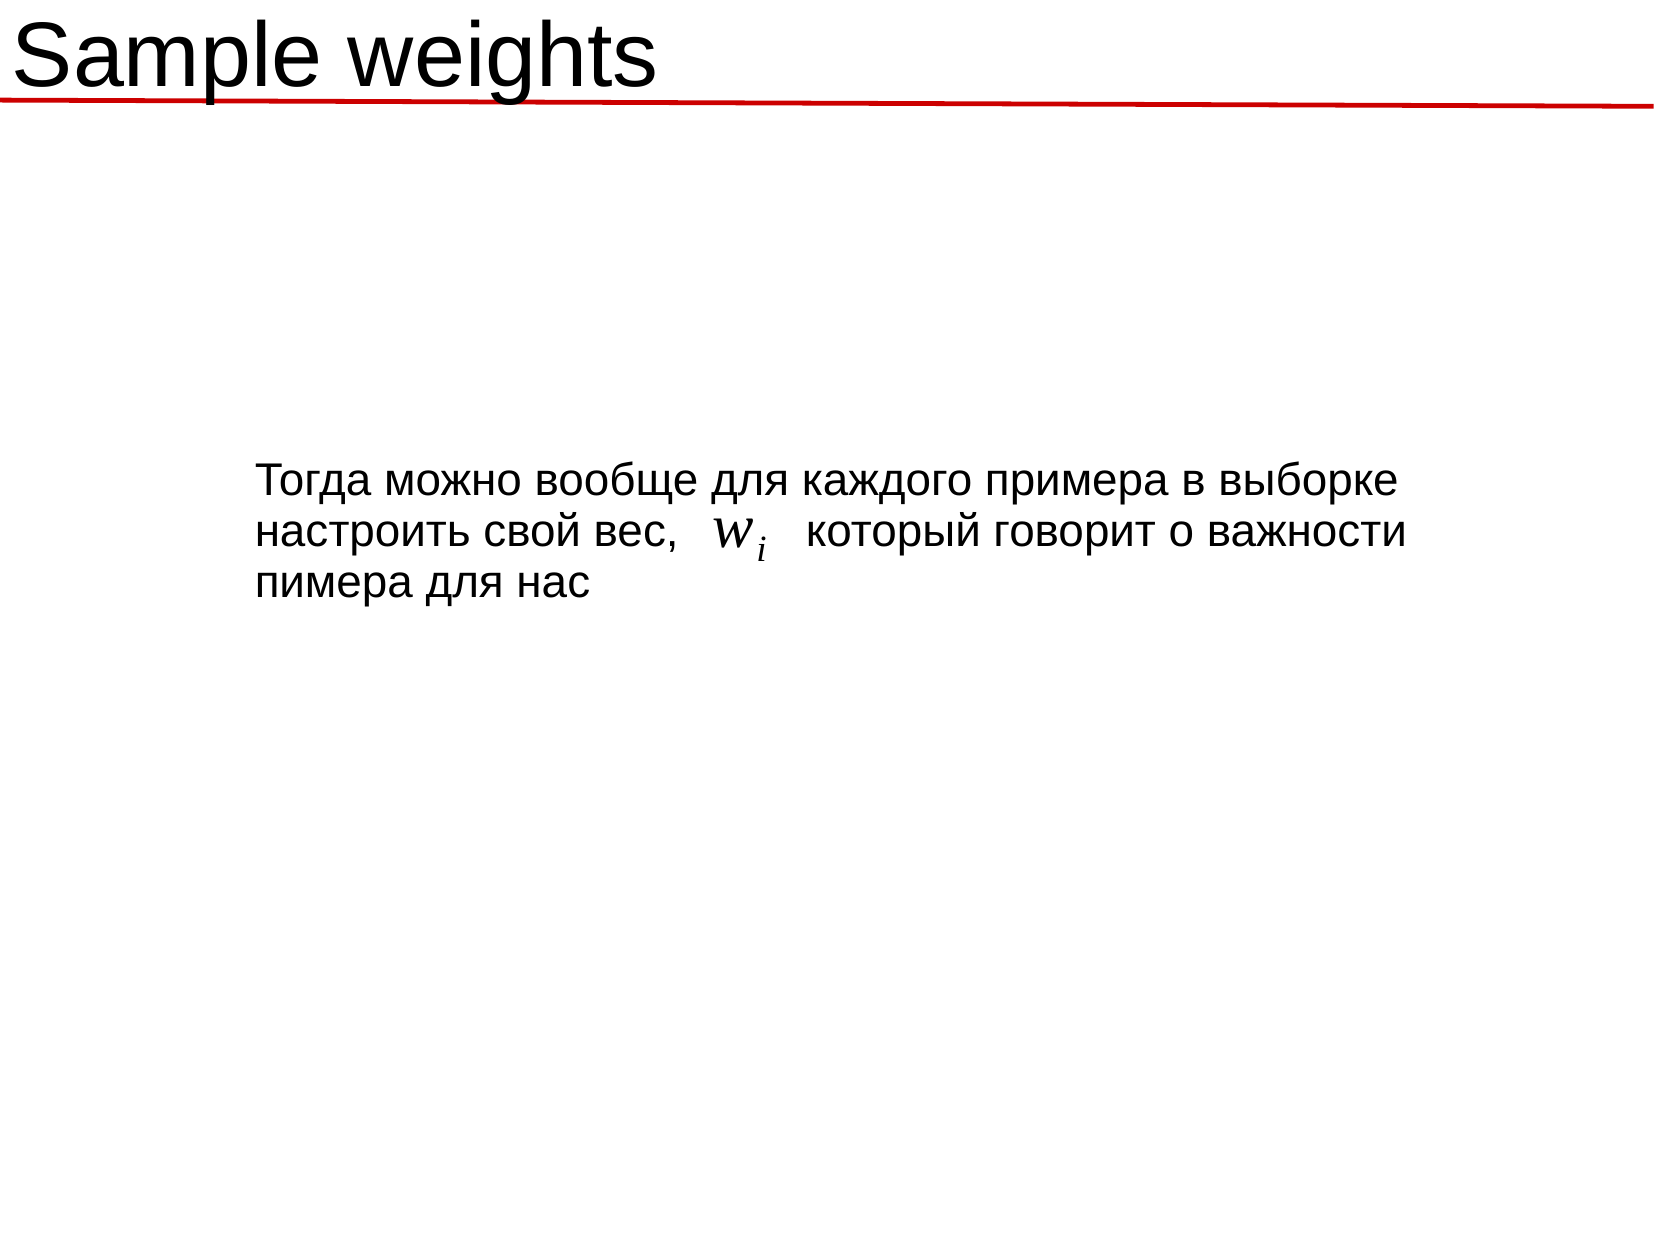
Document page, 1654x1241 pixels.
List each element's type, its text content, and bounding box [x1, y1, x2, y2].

chart [705, 492, 774, 571]
text_box Тогда можно вообще для каждого примера в выборке настроить свой вес, который говорит о важности пимера для нас [240, 446, 1501, 616]
title Sample weights [11, 2, 1306, 107]
